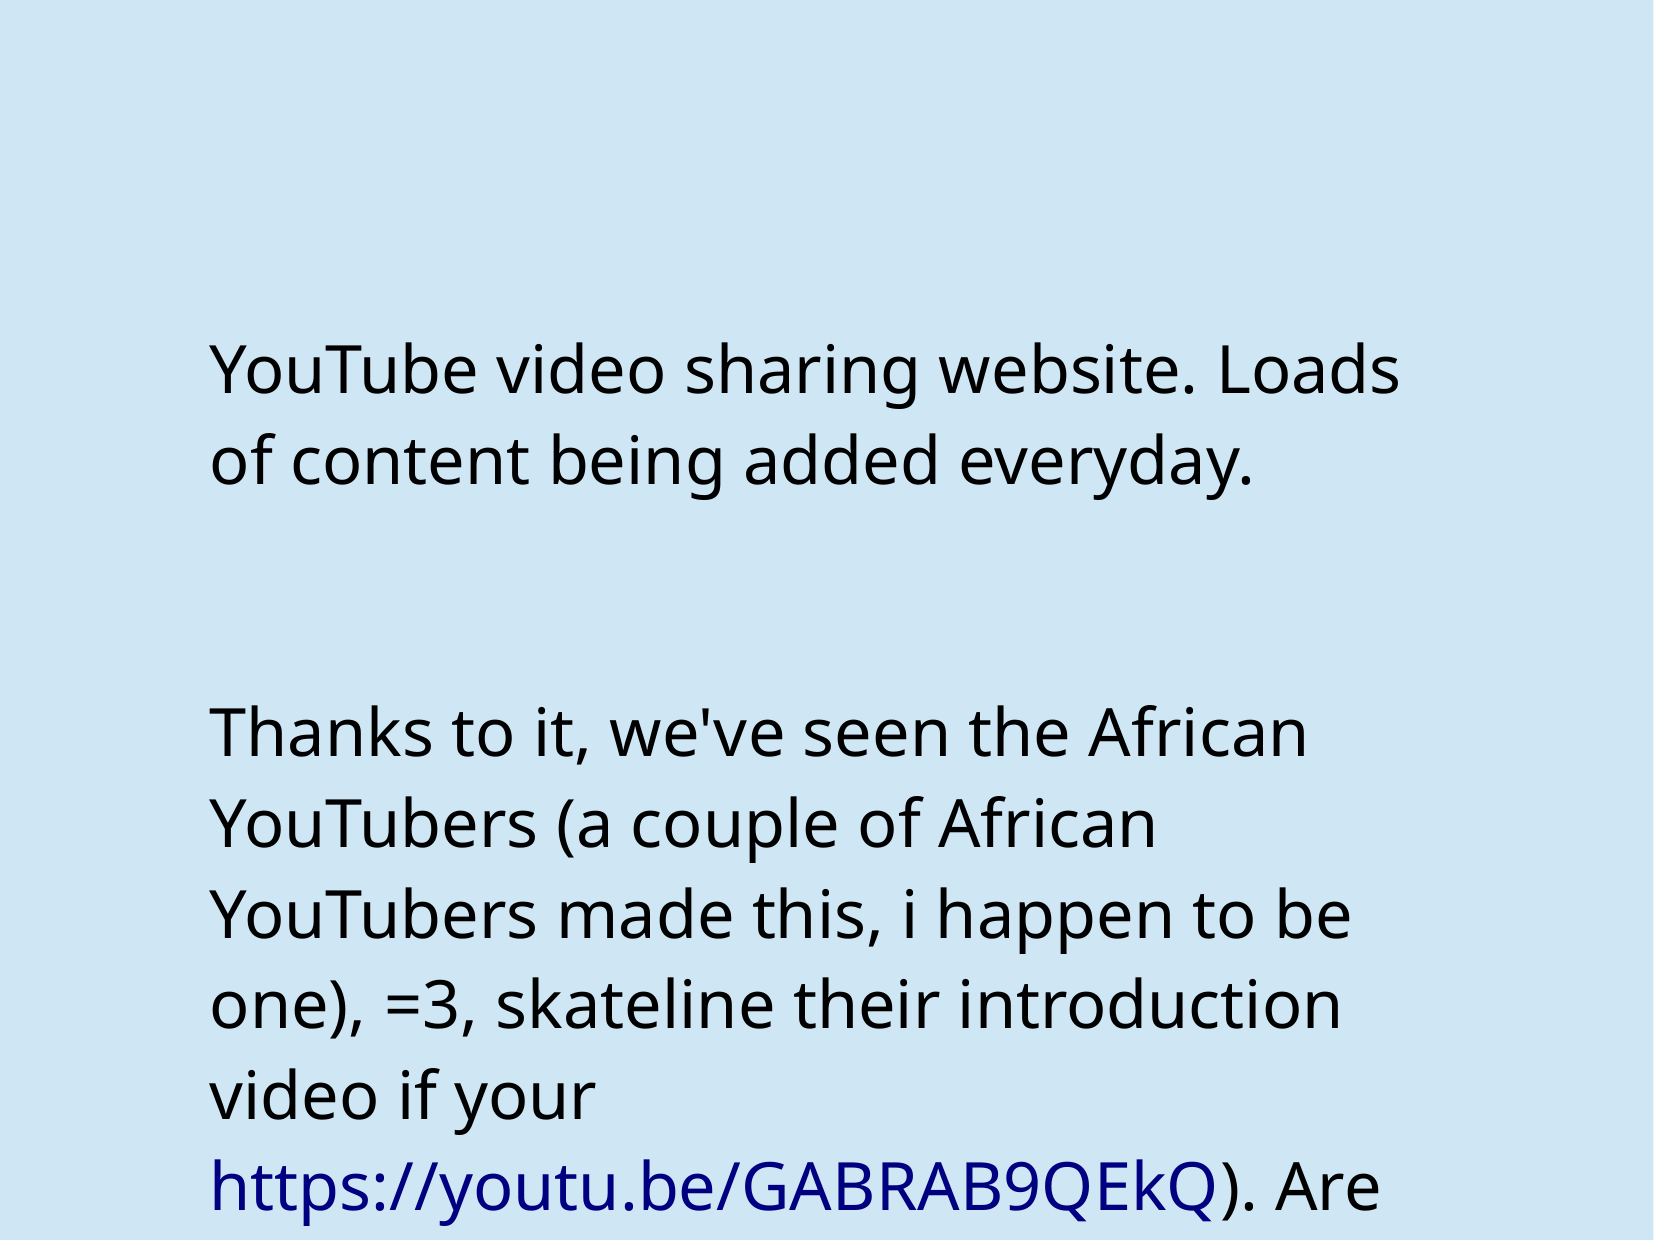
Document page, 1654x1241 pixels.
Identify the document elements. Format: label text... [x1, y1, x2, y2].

text_box YouTube video sharing website. Loads of content being added everyday. Thanks to it, we've seen the African YouTubers (a couple of African YouTubers made this, i happen to be one), =3, skateline their introduction video if your https://youtu.be/GABRAB9QEkQ). Are you one? [195, 315, 1471, 1095]
